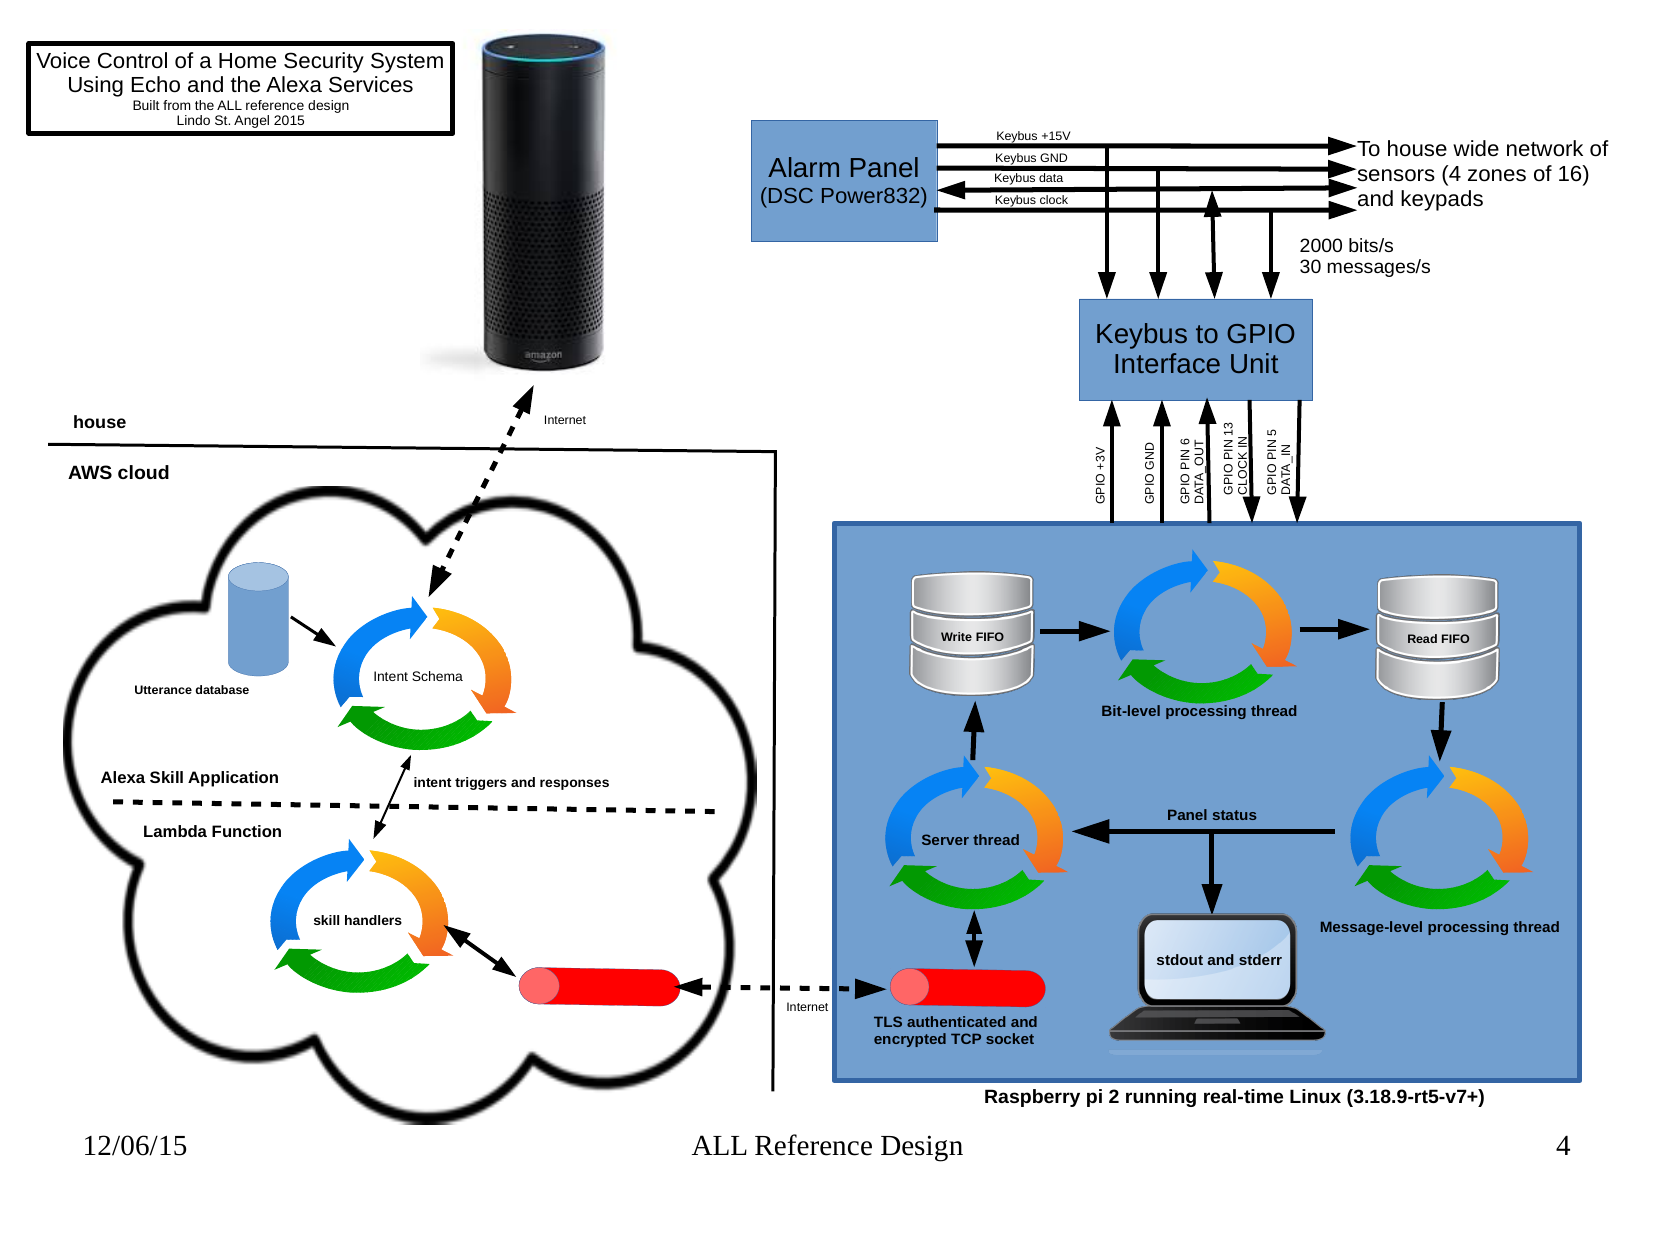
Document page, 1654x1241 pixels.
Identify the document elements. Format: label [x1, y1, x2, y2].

picture [26, 30, 1621, 1126]
